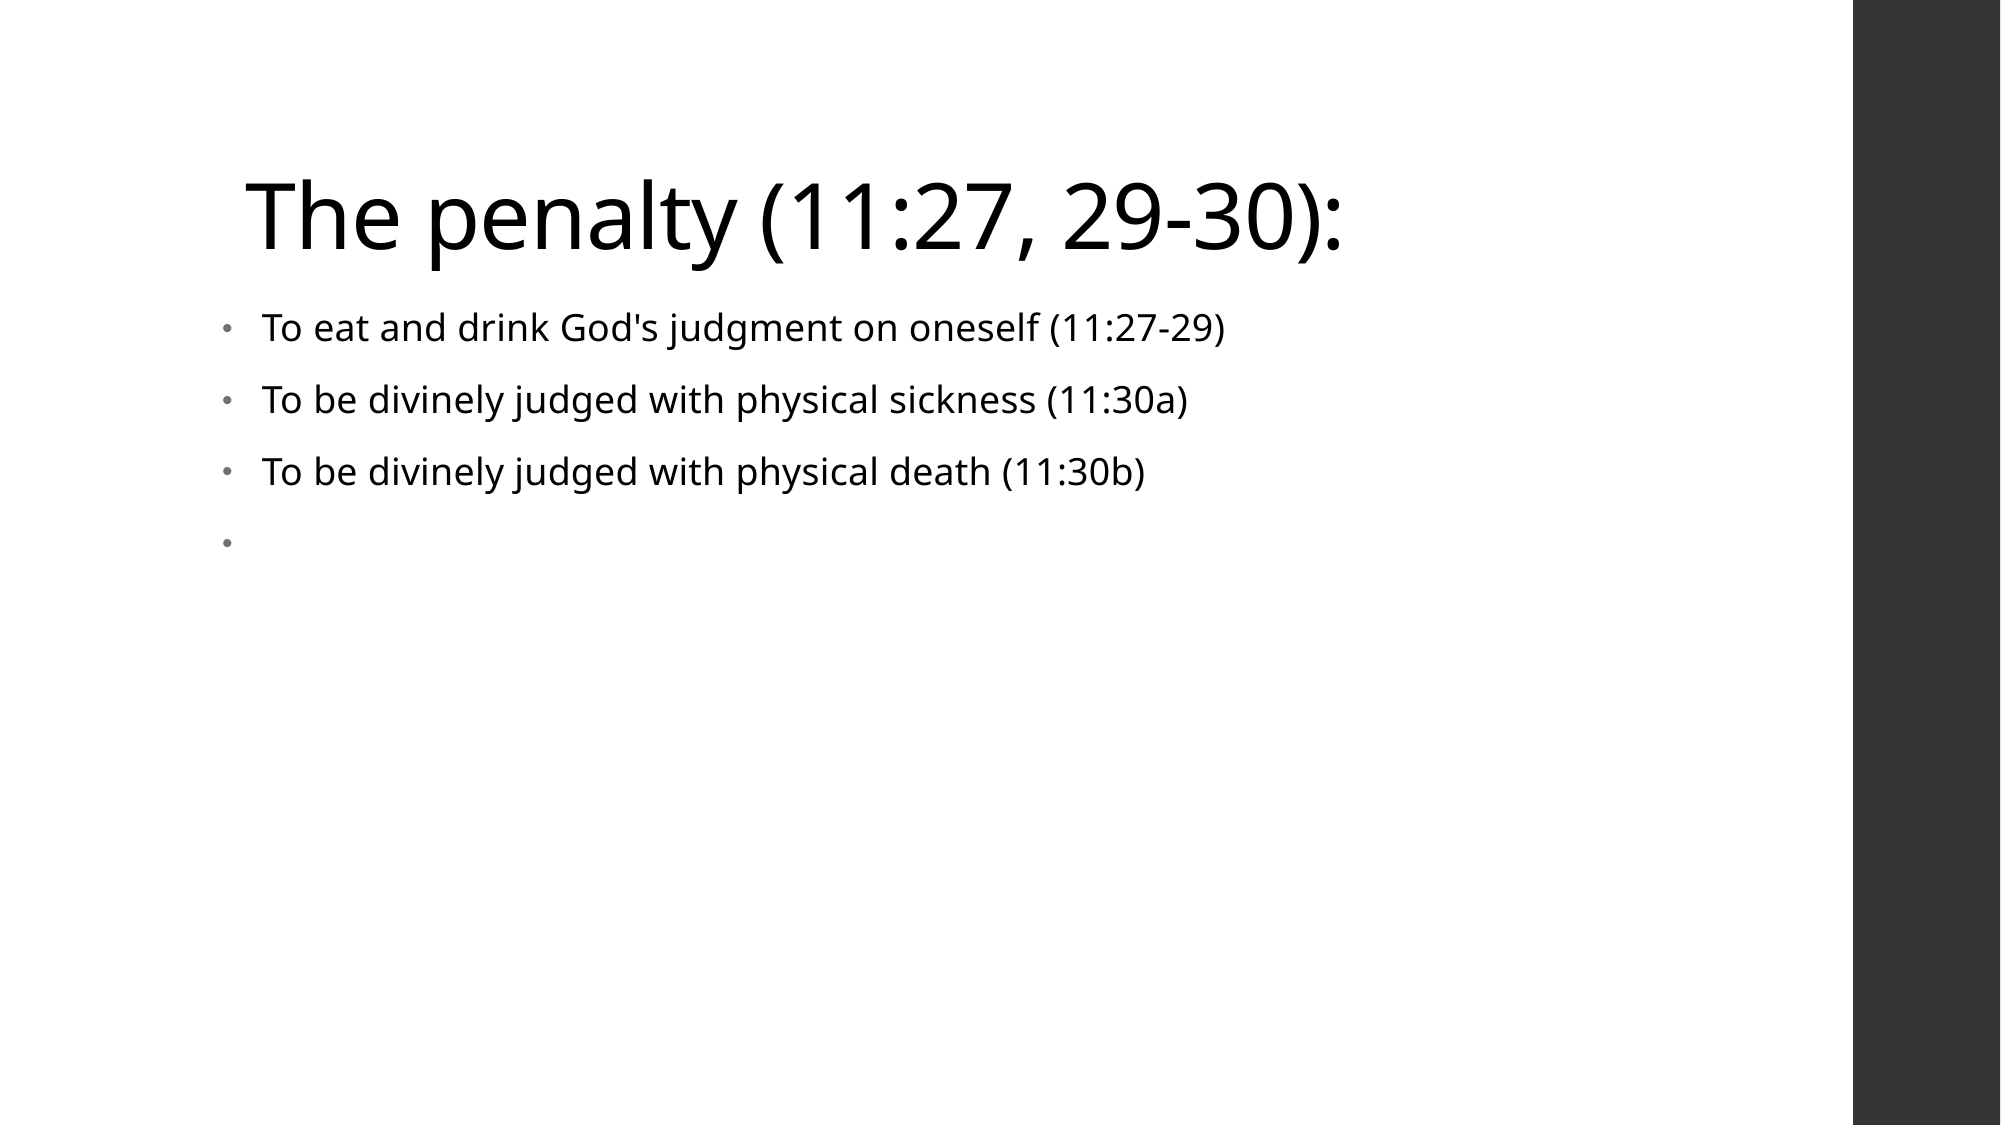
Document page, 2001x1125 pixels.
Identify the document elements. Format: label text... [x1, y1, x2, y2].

list To eat and drink God's judgment on oneself (11:27-29) To be divinely judged with physical sickness (11:30a) To be divinely judged with physical death (11:30b) [206, 299, 1617, 1014]
title The penalty (11:27, 29-30): [206, 60, 1797, 278]
